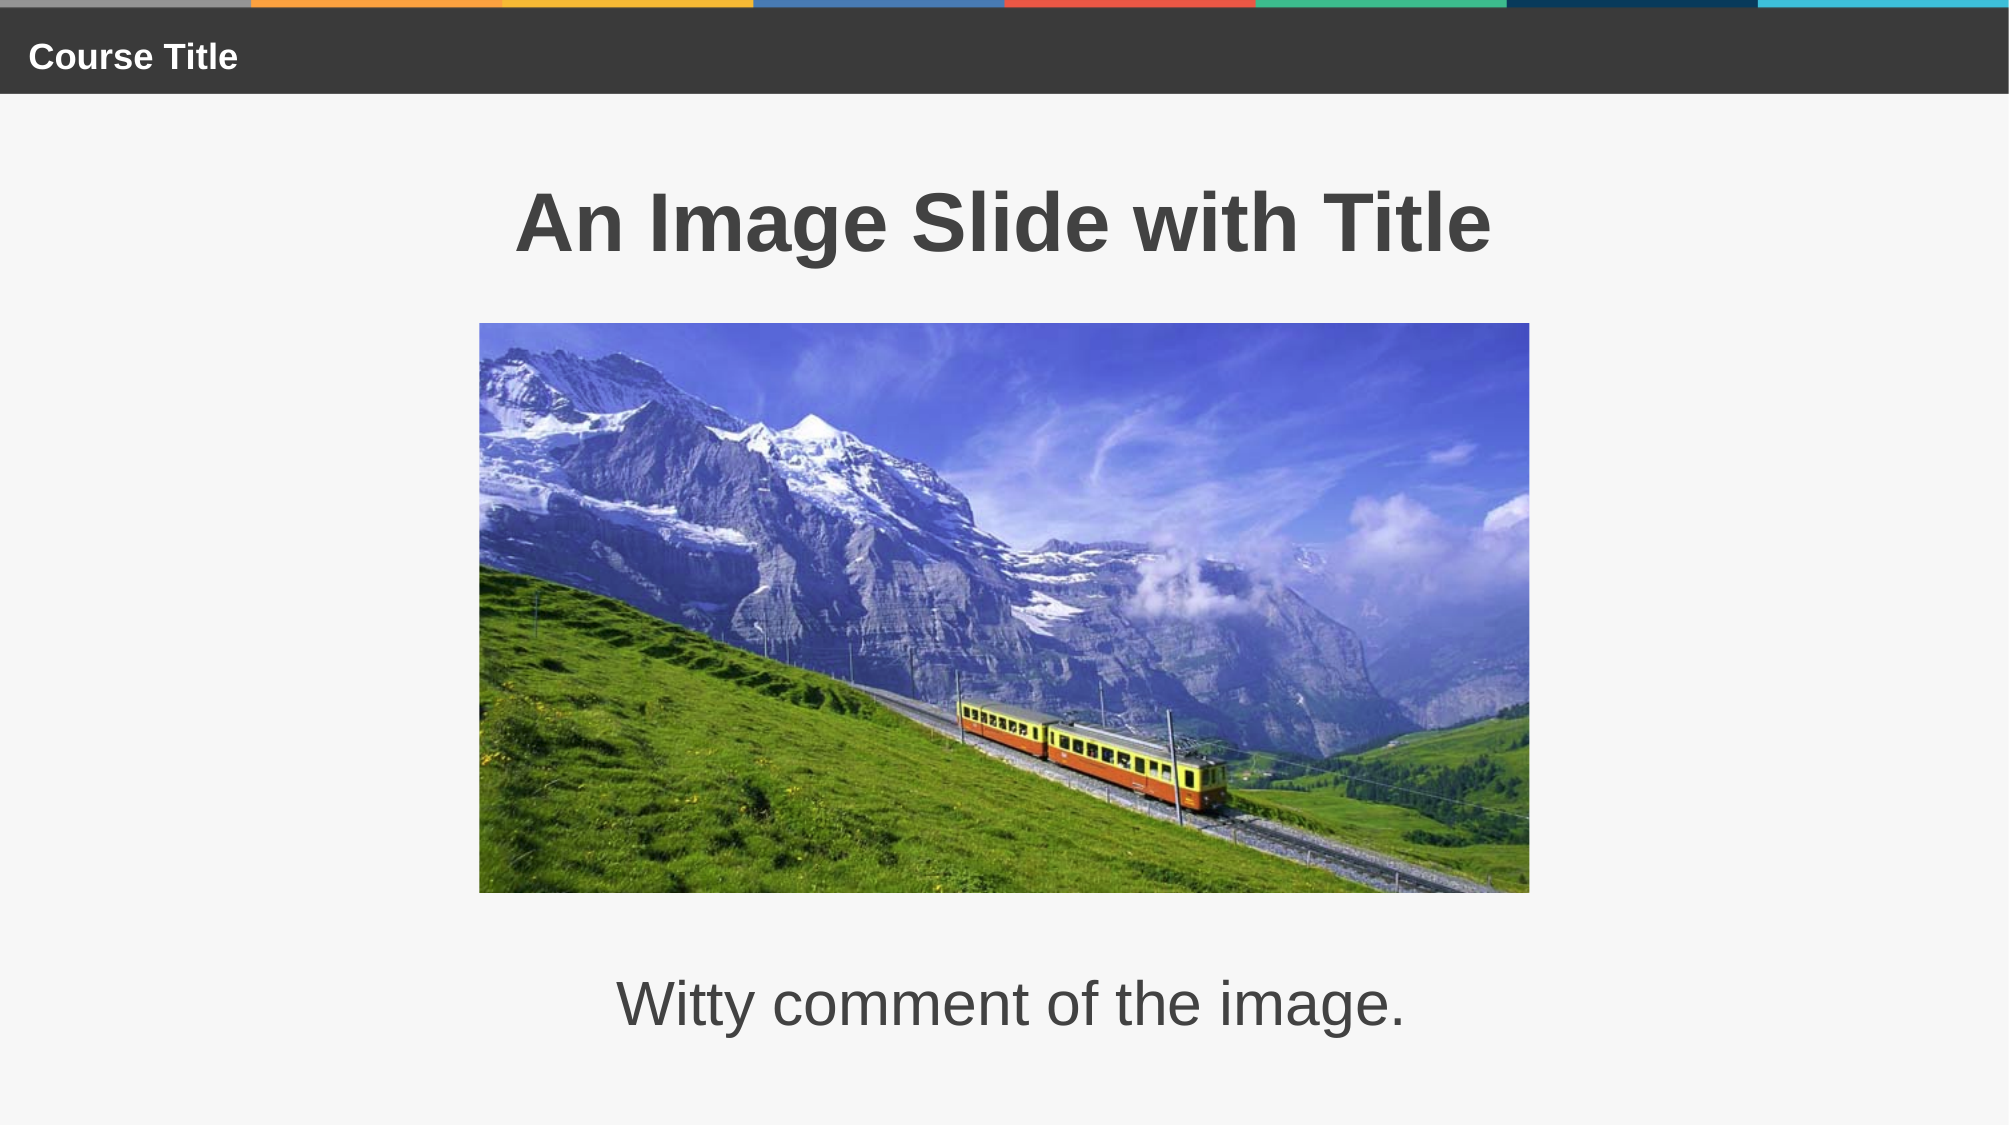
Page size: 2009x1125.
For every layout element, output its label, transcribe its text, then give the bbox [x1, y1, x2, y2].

text_box An Image Slide with Title [0, 160, 2009, 276]
picture [0, 276, 2009, 1125]
text_box Witty comment of the image. [12, 931, 2009, 1068]
picture [0, 0, 2009, 160]
text_box Course Title [13, 26, 254, 85]
